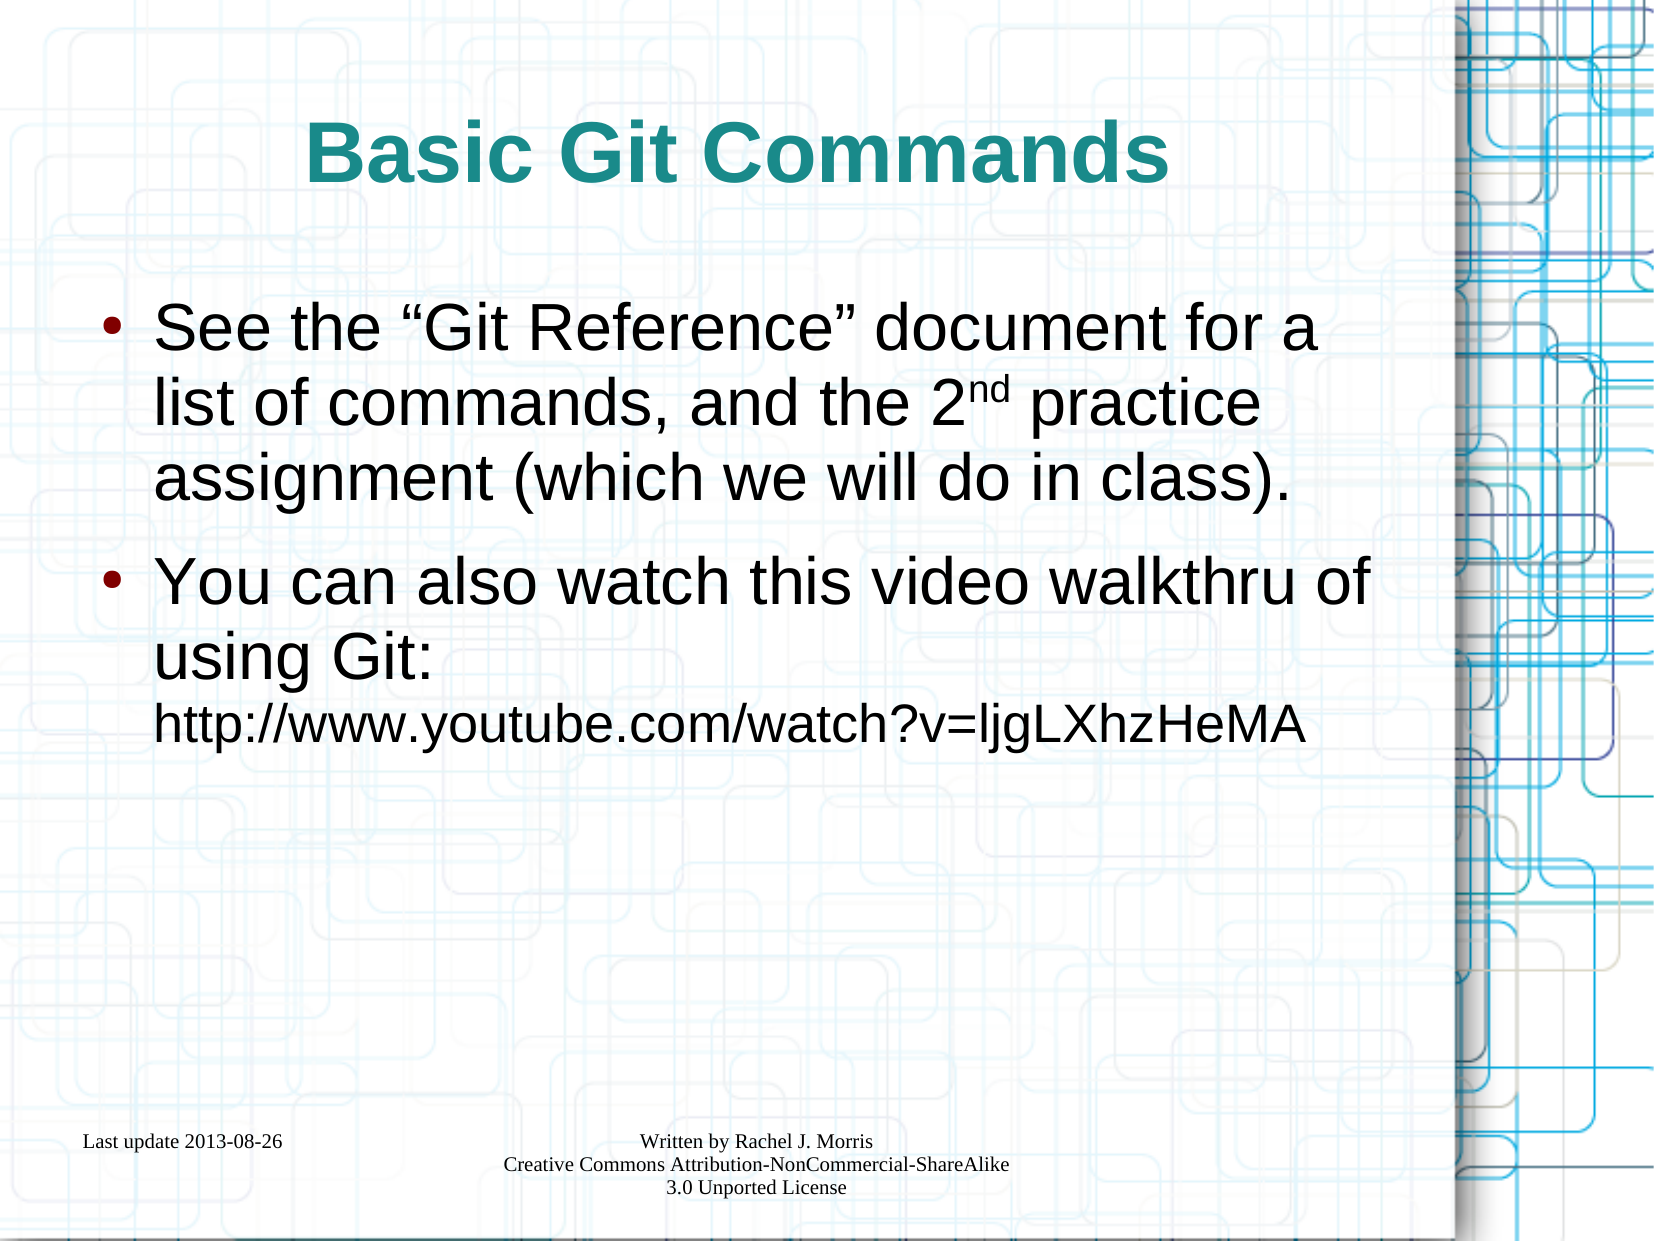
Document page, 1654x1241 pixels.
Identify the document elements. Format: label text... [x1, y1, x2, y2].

list See the “Git Reference” document for a list of commands, and the 2nd practice assignment (which we will do in class). You can also watch this video walkthru of using Git: http://www.youtube.com/watch?v=ljgLXhzHeMA [82, 290, 1418, 1010]
picture [0, 0, 1654, 1241]
title Basic Git Commands [59, 49, 1418, 257]
